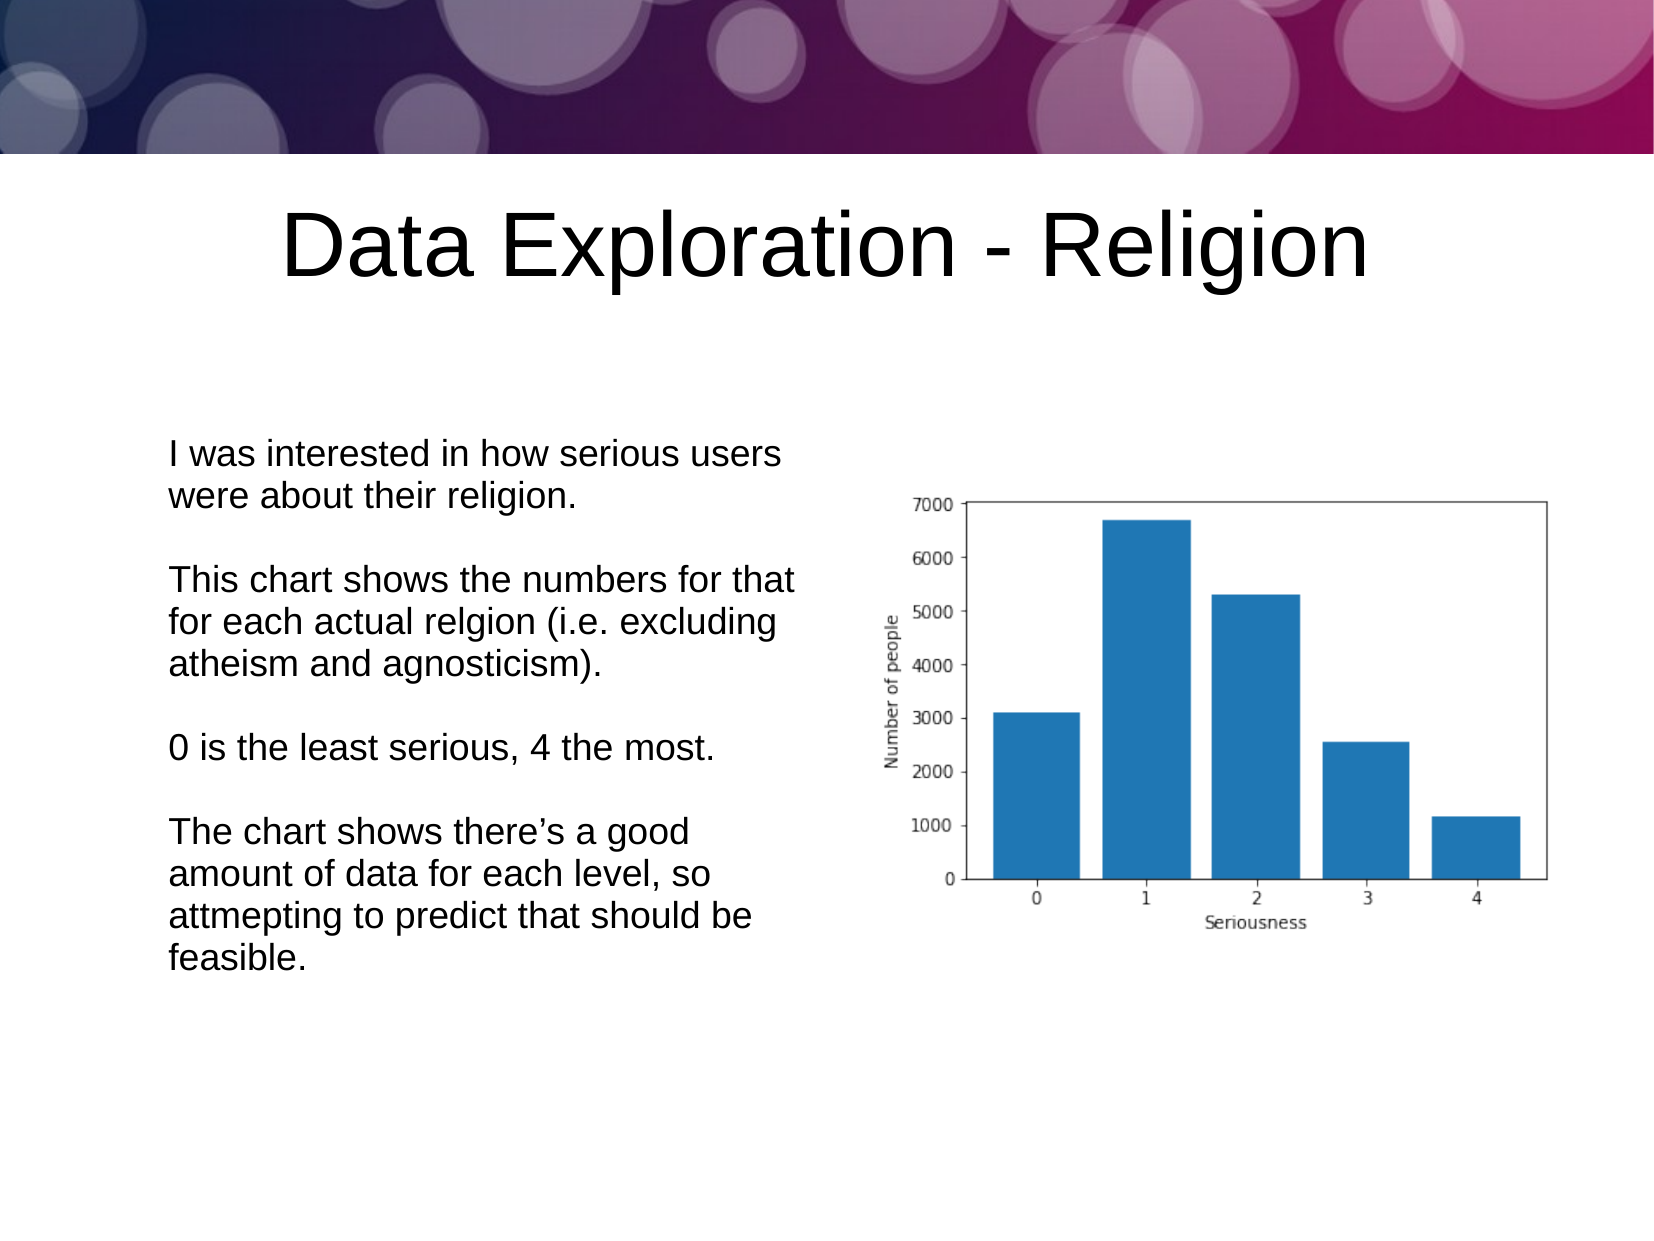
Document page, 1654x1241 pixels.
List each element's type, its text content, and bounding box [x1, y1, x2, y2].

picture [0, 0, 1654, 154]
picture [874, 484, 1564, 945]
text_box I was interested in how serious users were about their religion. This chart shows the numbers for that for each actual relgion (i.e. excluding atheism and agnosticism). 0 is the least serious, 4 the most. The chart shows there’s a good amount of data for each level, so attmepting to predict that should be feasible. [153, 425, 827, 986]
title Data Exploration - Religion [82, 159, 1571, 331]
